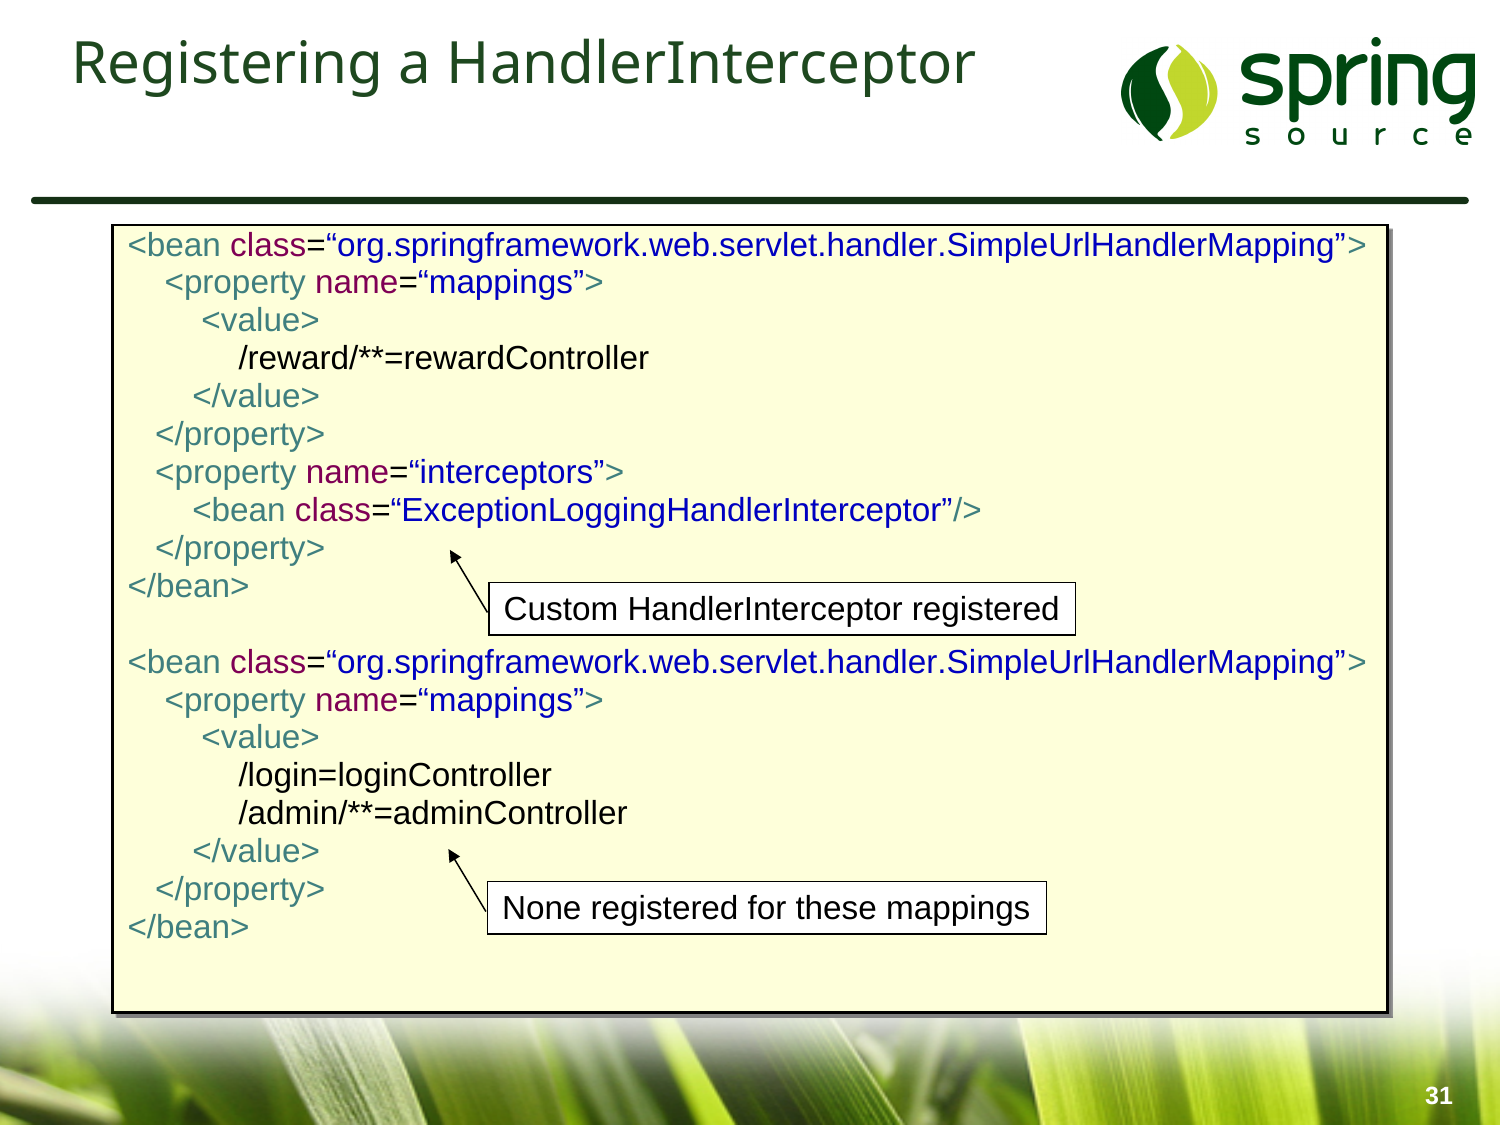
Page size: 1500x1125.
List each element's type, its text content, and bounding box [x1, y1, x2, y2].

text_box Custom HandlerInterceptor registered [488, 582, 1076, 636]
text_box None registered for these mappings [487, 881, 1047, 935]
title Registering a HandlerInterceptor [56, 13, 1089, 176]
picture [1121, 37, 1475, 145]
list <bean class=“org.springframework.web.servlet.handler.SimpleUrlHandlerMapping”> <property name=“mappings”> <value> /reward/**=rewardController </value> </property> <property name=“interceptors”> <bean class=“ExceptionLoggingHandlerInterceptor”/> </property> </bean> <bean class=“org.springframework.web.servlet.handler.SimpleUrlHandlerMapping”> <property name=“mappings”> <value> /login=loginController /admin/**=adminController </value> </property> </bean> [112, 224, 1388, 1013]
picture [0, 944, 1500, 1125]
